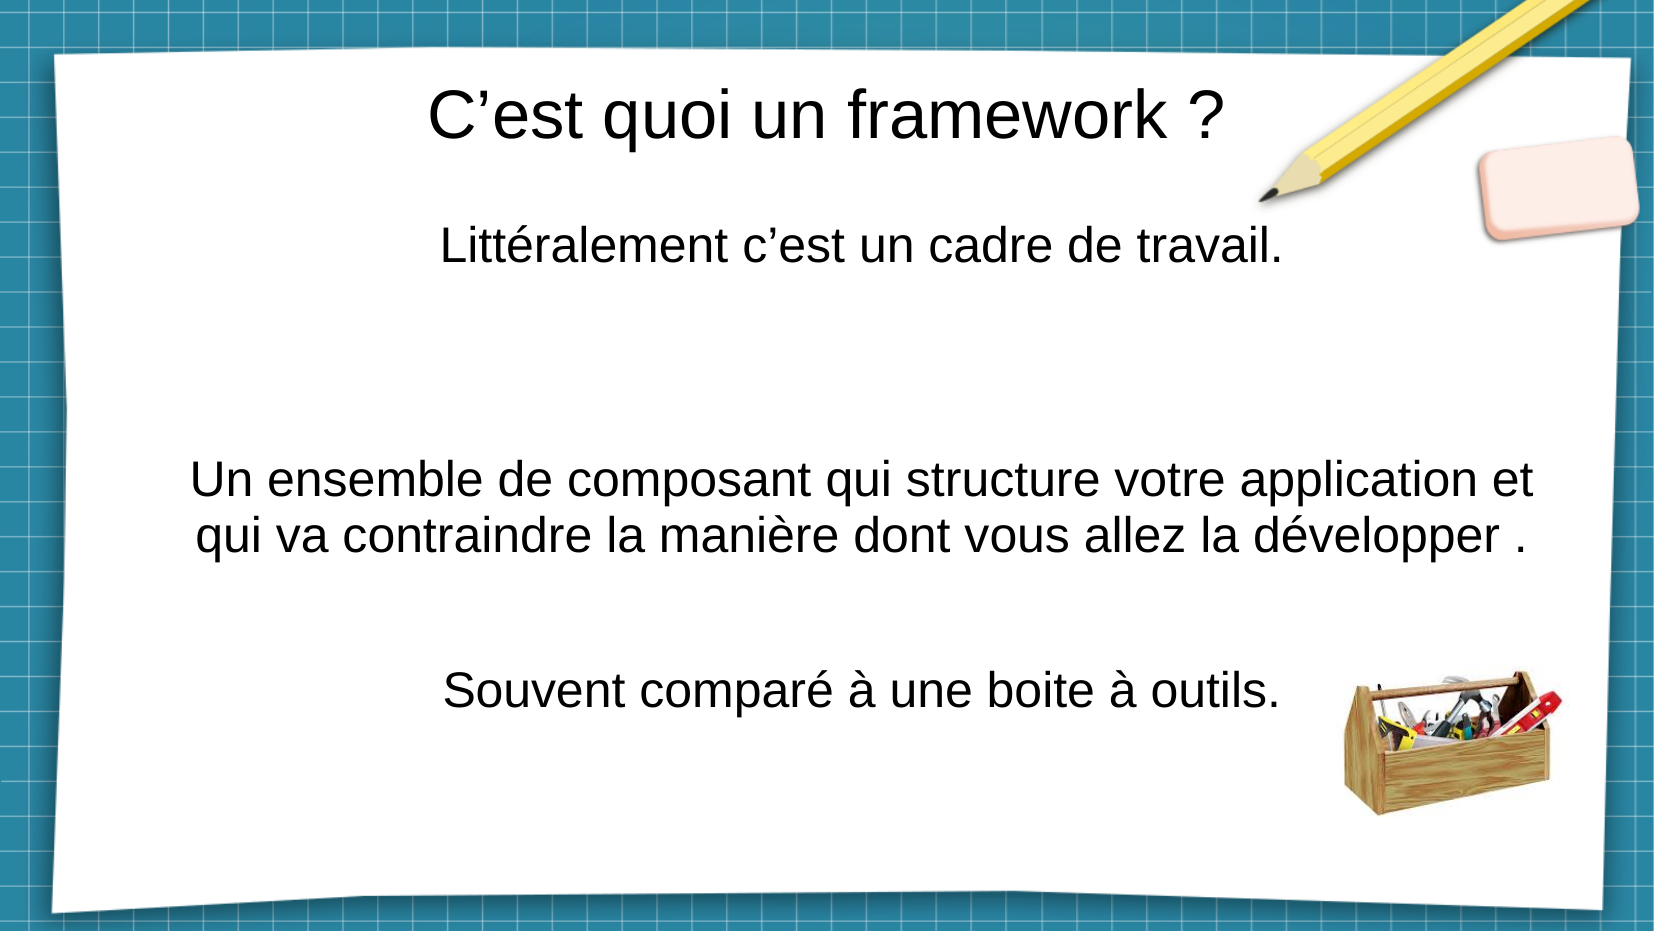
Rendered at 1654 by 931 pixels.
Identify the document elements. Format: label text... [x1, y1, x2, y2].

title C’est quoi un framework ? [82, 37, 1571, 193]
picture [0, 0, 1654, 931]
list Littéralement c’est un cadre de travail. Un ensemble de composant qui structure votre application et qui va contraindre la manière dont vous allez la développer . Souvent comparé à une boite à outils. [82, 217, 1571, 758]
